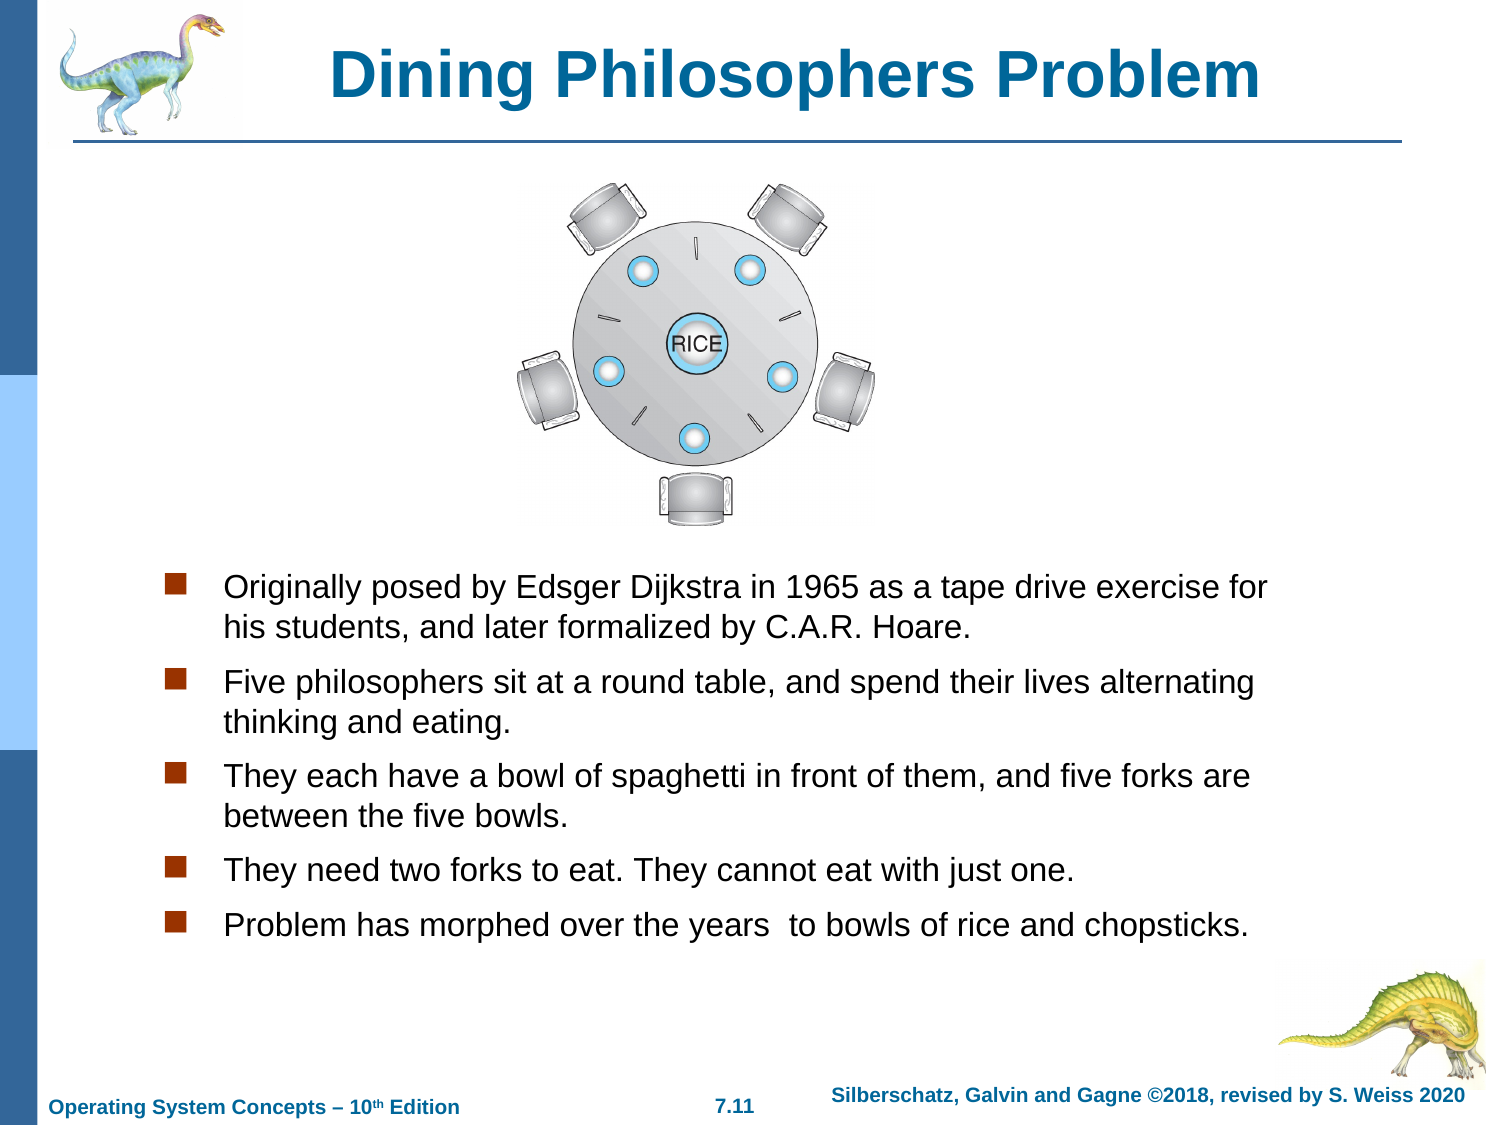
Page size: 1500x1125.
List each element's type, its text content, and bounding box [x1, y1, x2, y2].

picture [1148, 1087, 1156, 1092]
picture [517, 183, 875, 526]
picture [46, 0, 243, 149]
list Originally posed by Edsger Dijkstra in 1965 as a tape drive exercise for his students, and later formalized by C.A.R. Hoare. Five philosophers sit at a round table, and spend their lives alternating thinking and eating. They each have a bowl of spaghetti in front of them, and five forks are between the five bowls. They need two forks to eat. They cannot eat with just one. Problem has morphed over the years to bowls of rice and chopsticks. [152, 558, 1286, 1012]
picture [1275, 959, 1486, 1090]
title Dining Philosophers Problem [166, 24, 1426, 119]
